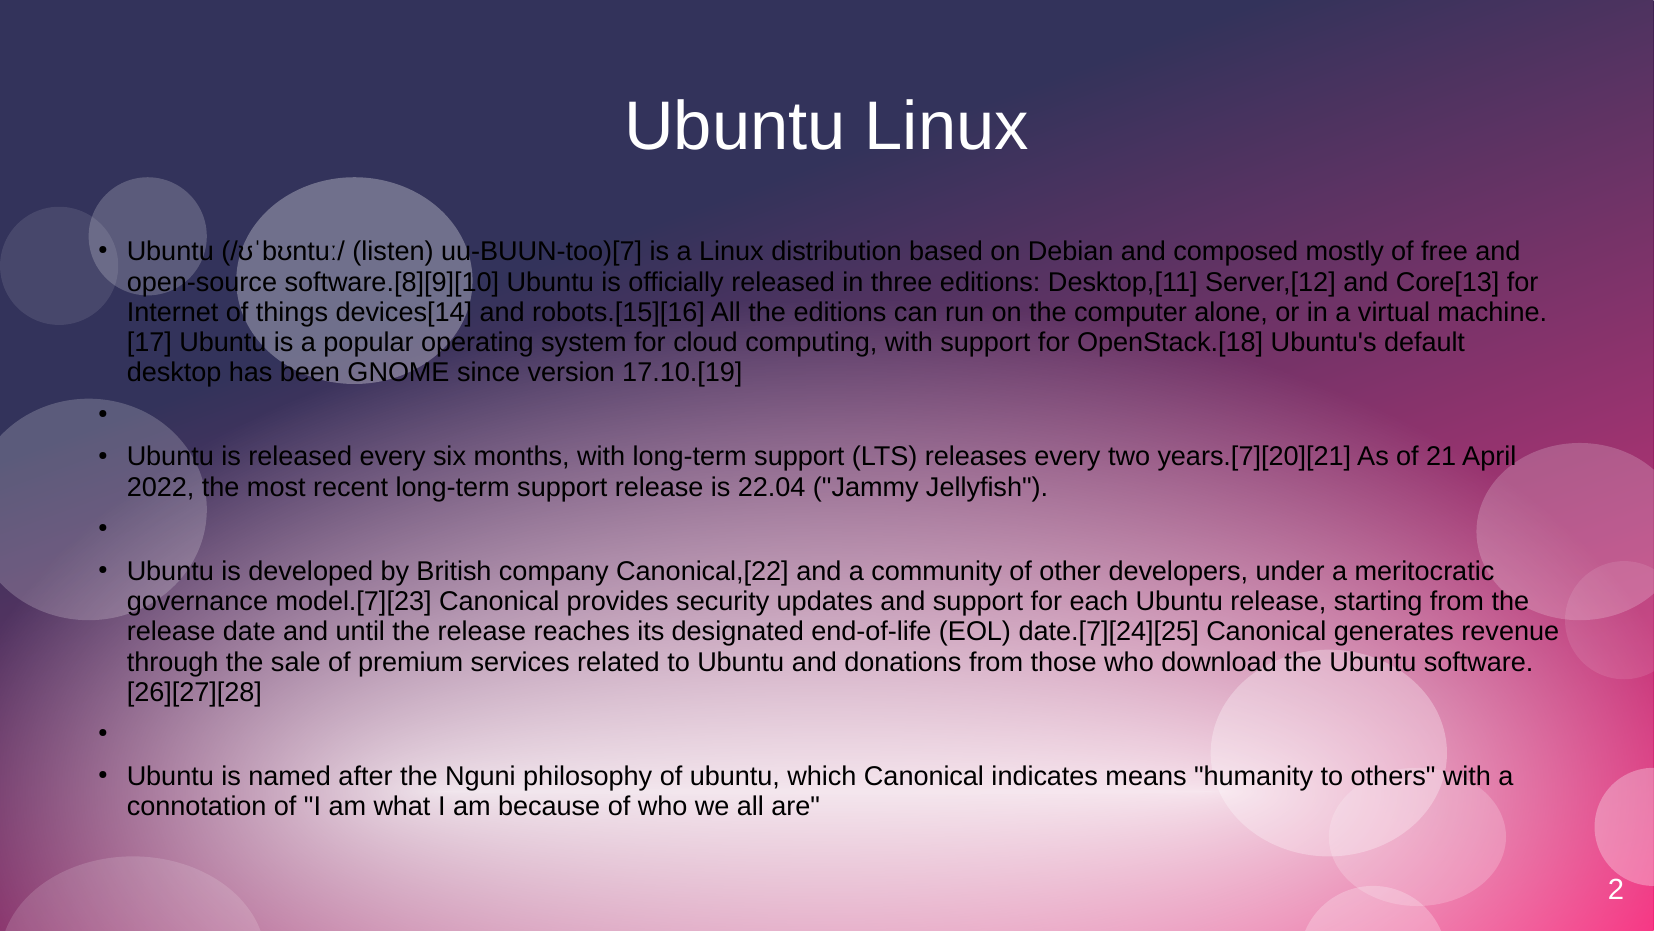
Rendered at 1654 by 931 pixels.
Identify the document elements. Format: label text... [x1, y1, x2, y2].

list Ubuntu (/ʊˈbʊntuː/ (listen) uu-BUUN-too)[7] is a Linux distribution based on Debian and composed mostly of free and open-source software.[8][9][10] Ubuntu is officially released in three editions: Desktop,[11] Server,[12] and Core[13] for Internet of things devices[14] and robots.[15][16] All the editions can run on the computer alone, or in a virtual machine.[17] Ubuntu is a popular operating system for cloud computing, with support for OpenStack.[18] Ubuntu's default desktop has been GNOME since version 17.10.[19] Ubuntu is released every six months, with long-term support (LTS) releases every two years.[7][20][21] As of 21 April 2022, the most recent long-term support release is 22.04 ("Jammy Jellyfish"). Ubuntu is developed by British company Canonical,[22] and a community of other developers, under a meritocratic governance model.[7][23] Canonical provides security updates and support for each Ubuntu release, starting from the release date and until the release reaches its designated end-of-life (EOL) date.[7][24][25] Canonical generates revenue through the sale of premium services related to Ubuntu and donations from those who download the Ubuntu software.[26][27][28] Ubuntu is named after the Nguni philosophy of ubuntu, which Canonical indicates means "humanity to others" with a connotation of "I am what I am because of who we all are" [88, 236, 1565, 827]
title Ubuntu Linux [88, 44, 1565, 207]
